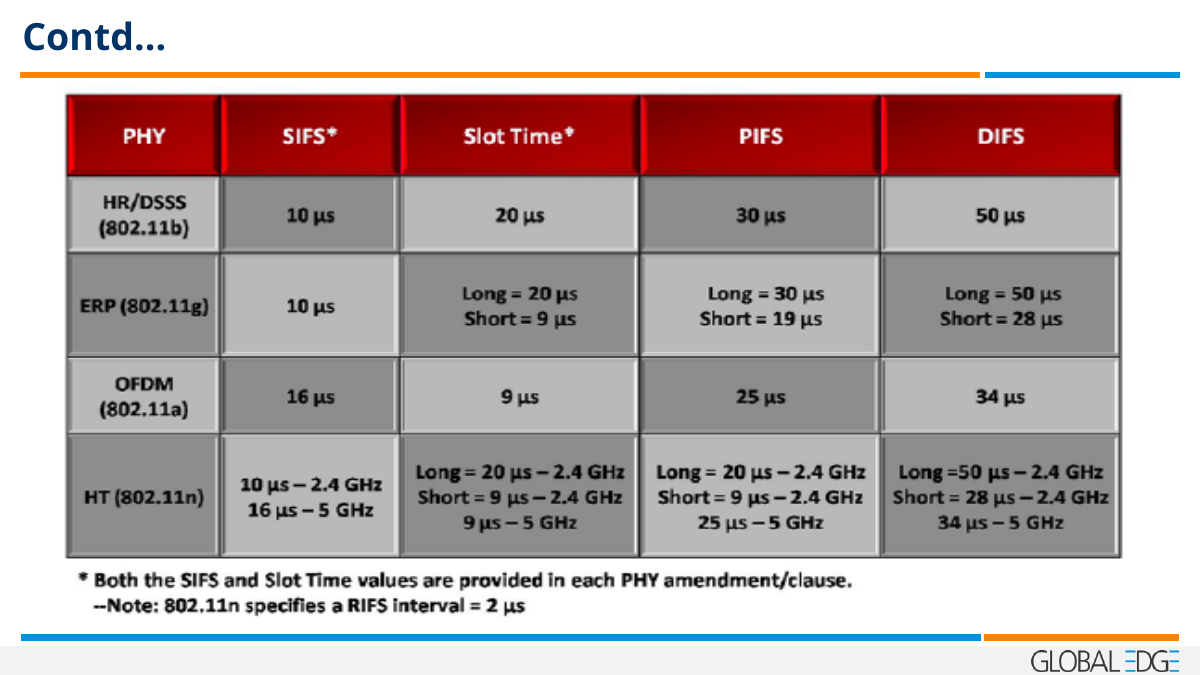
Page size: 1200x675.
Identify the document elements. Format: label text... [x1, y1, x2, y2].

picture [1031, 650, 1179, 672]
title Contd... [12, 9, 1088, 63]
picture [47, 82, 1158, 632]
